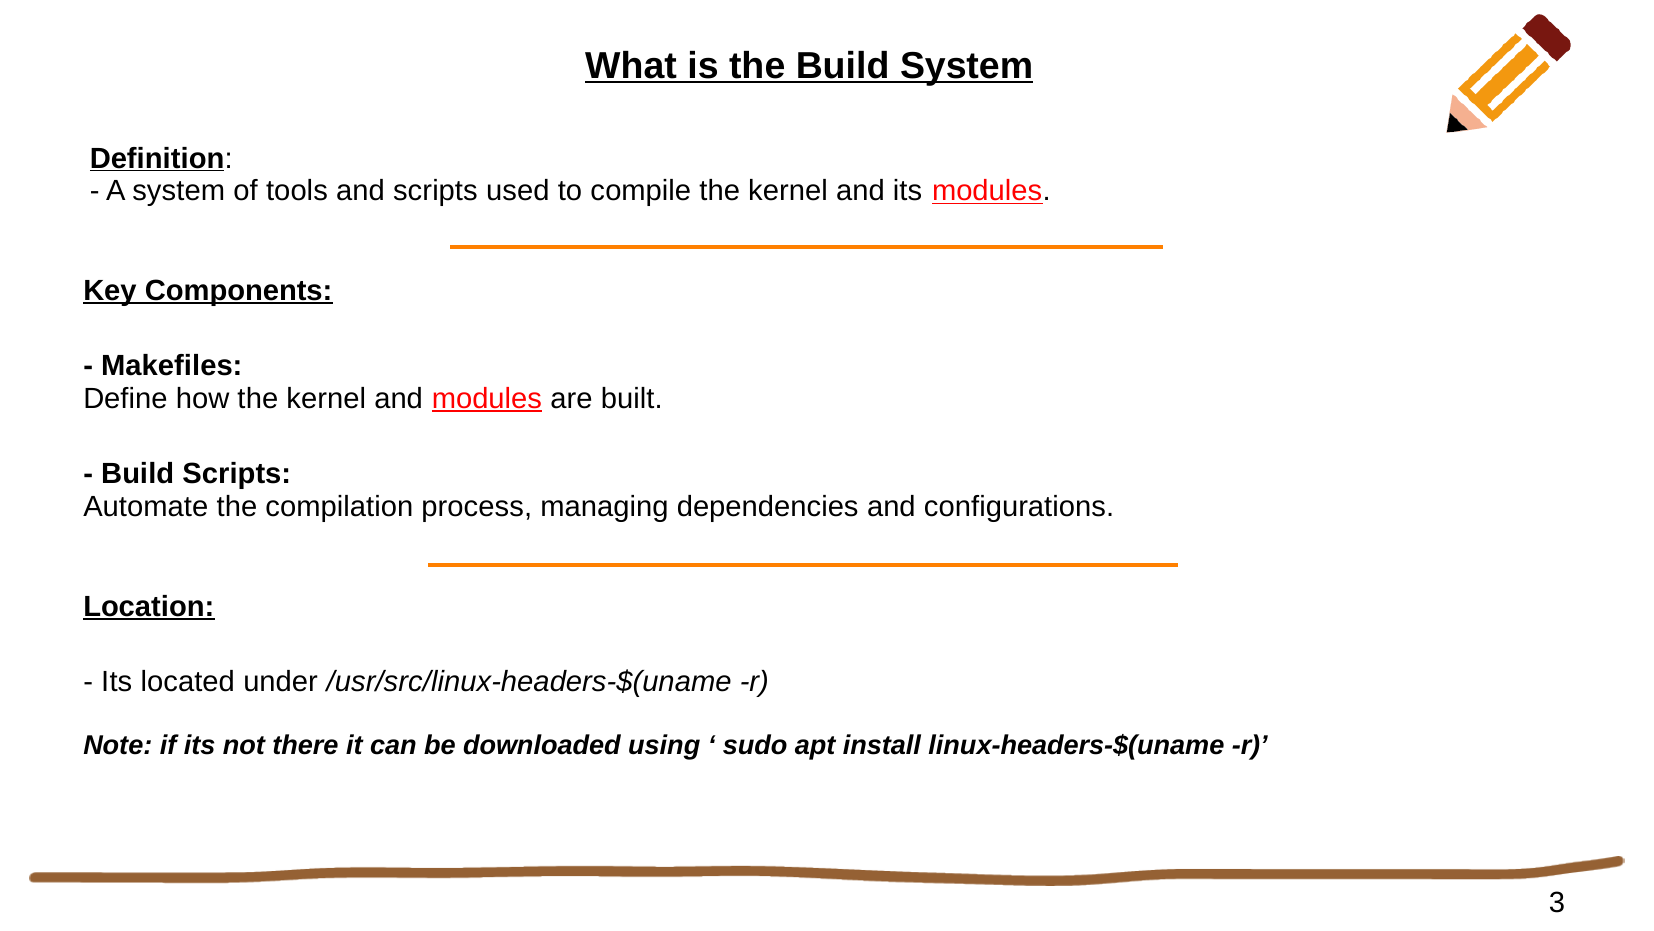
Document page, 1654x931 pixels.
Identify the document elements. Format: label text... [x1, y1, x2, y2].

text_box Key Components: - Makefiles: Define how the kernel and modules are built. - Build Scripts: Automate the compilation process, managing dependencies and configurations. [68, 266, 1126, 571]
text_box Location: - Its located under /usr/src/linux-headers-$(uname -r) Note: if its not there it can be downloaded using ‘ sudo apt install linux-headers-$(uname -r)’ [68, 582, 1388, 844]
picture [1446, 14, 1571, 133]
picture [29, 856, 1625, 886]
text_box What is the Build System [570, 37, 1058, 134]
text_box Definition: - A system of tools and scripts used to compile the kernel and its modules. [75, 134, 1058, 215]
